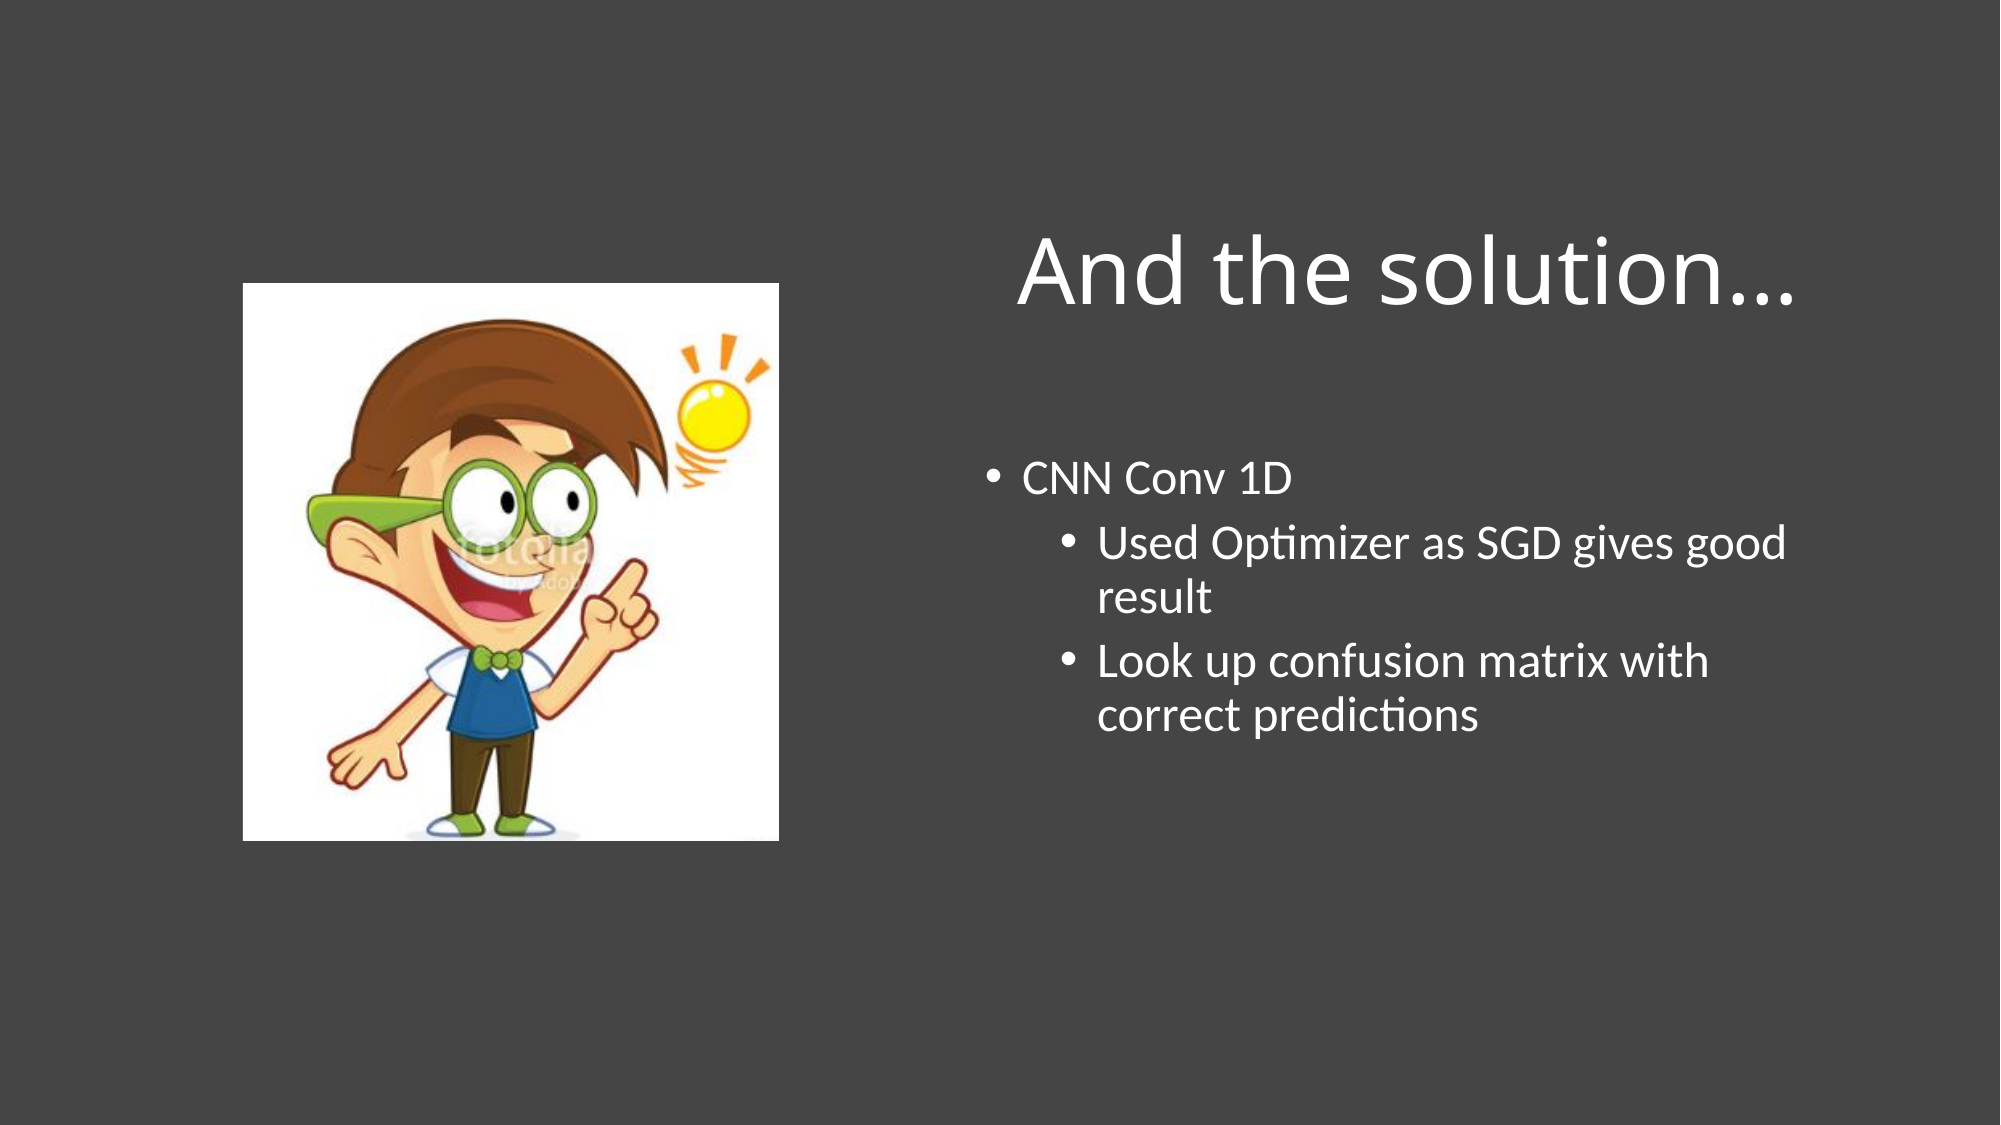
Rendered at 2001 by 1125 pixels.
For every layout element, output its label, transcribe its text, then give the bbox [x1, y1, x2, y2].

picture [242, 283, 779, 841]
title And the solution… [1002, 148, 1863, 402]
list CNN Conv 1D Used Optimizer as SGD gives good result Look up confusion matrix with correct predictions [969, 444, 1853, 1014]
